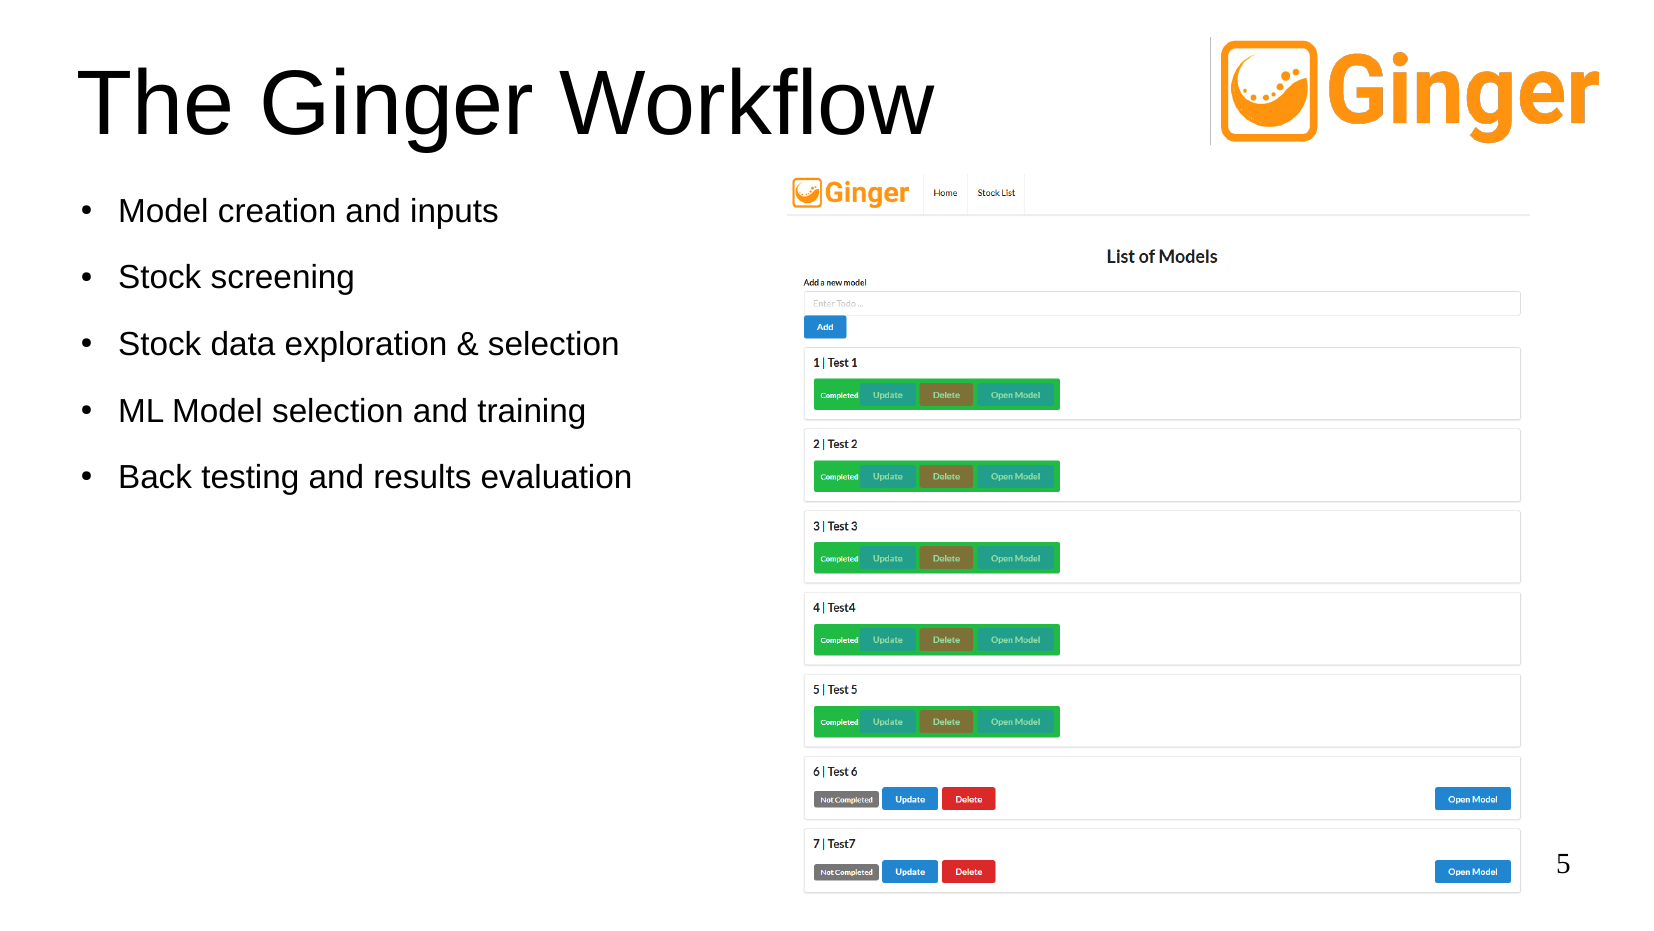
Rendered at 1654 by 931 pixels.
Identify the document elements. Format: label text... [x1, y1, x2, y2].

picture [1200, 37, 1613, 145]
picture [787, 174, 1530, 901]
list Model creation and inputs Stock screening Stock data exploration & selection ML Model selection and training Back testing and results evaluation [45, 192, 713, 838]
title The Ginger Workflow [0, 0, 1013, 206]
